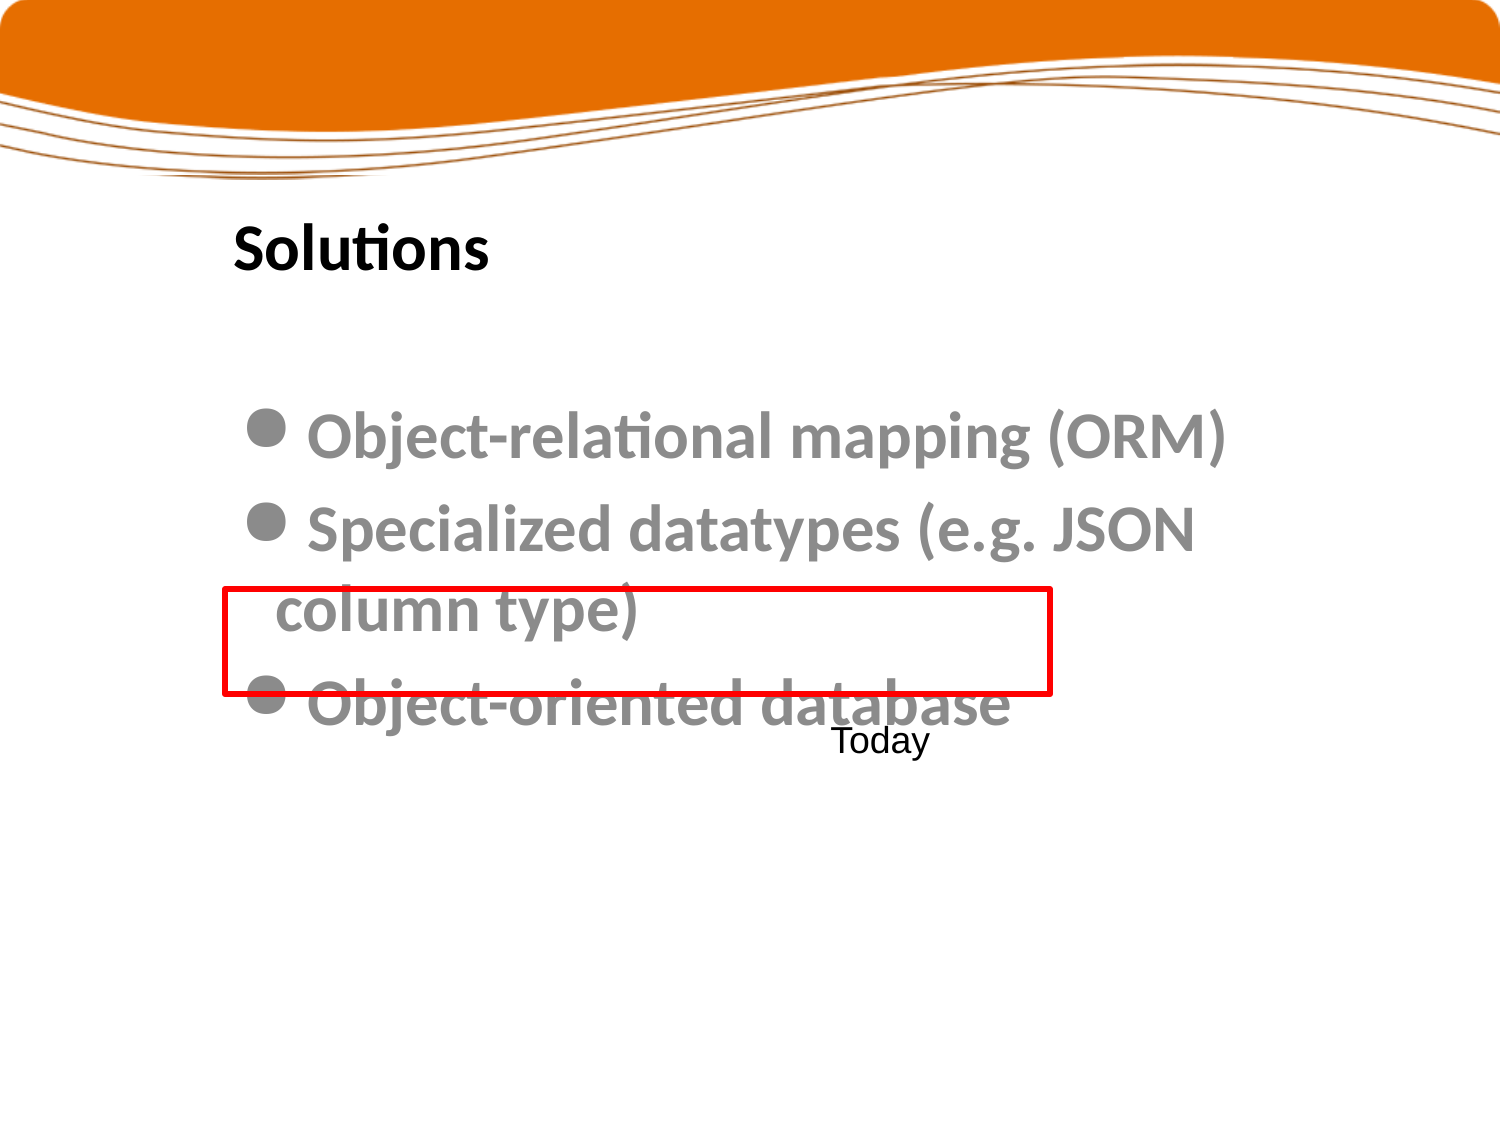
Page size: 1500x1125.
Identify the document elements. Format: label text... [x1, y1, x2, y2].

picture [0, 0, 1500, 180]
text_box Object-relational mapping (ORM) Specialized datatypes (e.g. JSON column type) Object-oriented database [228, 592, 1047, 691]
text_box Today [815, 712, 946, 770]
text_box Object-relational mapping (ORM) Specialized datatypes (e.g. JSON column type) Object-oriented database [225, 290, 1306, 988]
text_box Solutions [218, 196, 1305, 292]
